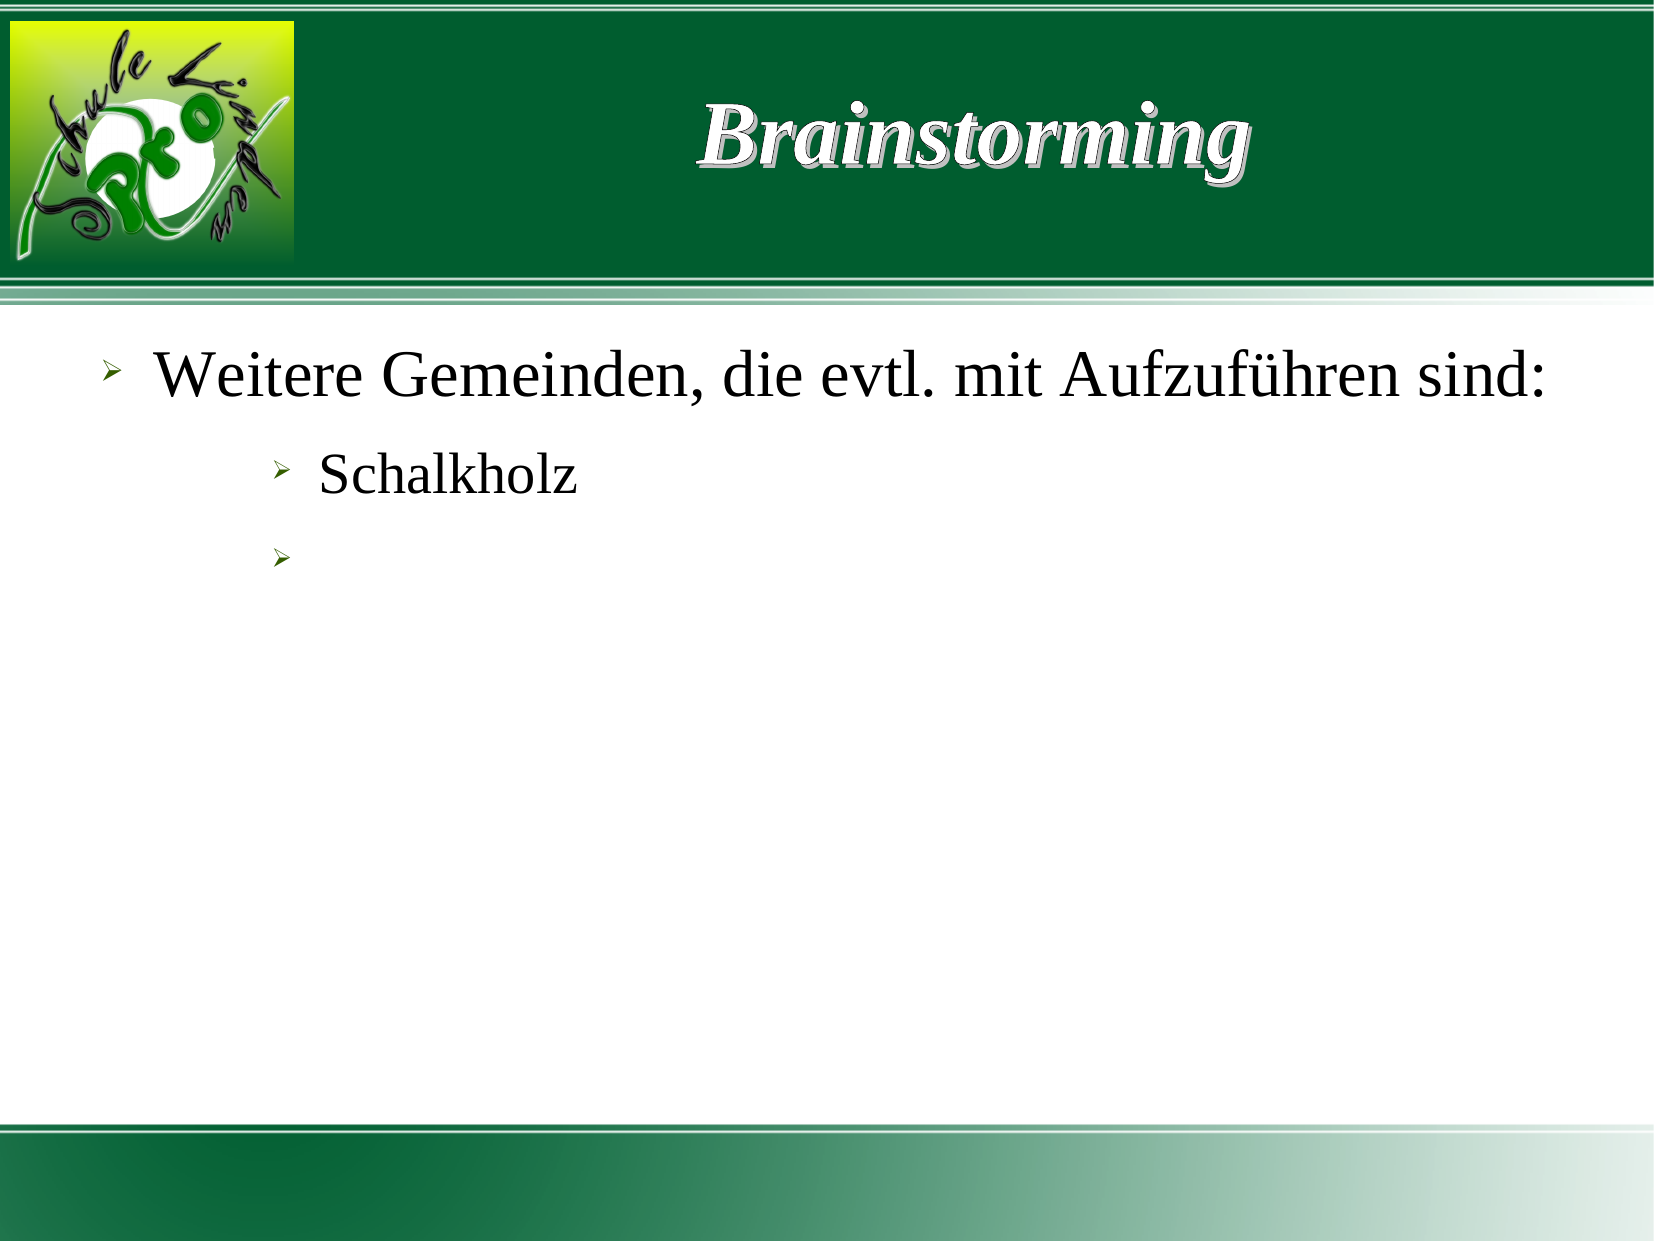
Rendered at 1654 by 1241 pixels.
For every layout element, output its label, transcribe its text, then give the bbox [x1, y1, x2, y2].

list Weitere Gemeinden, die evtl. mit Aufzuführen sind: Schalkholz [82, 337, 1571, 1037]
picture [0, 1123, 1654, 1241]
title Brainstorming [295, 36, 1654, 229]
picture [0, 0, 1654, 305]
